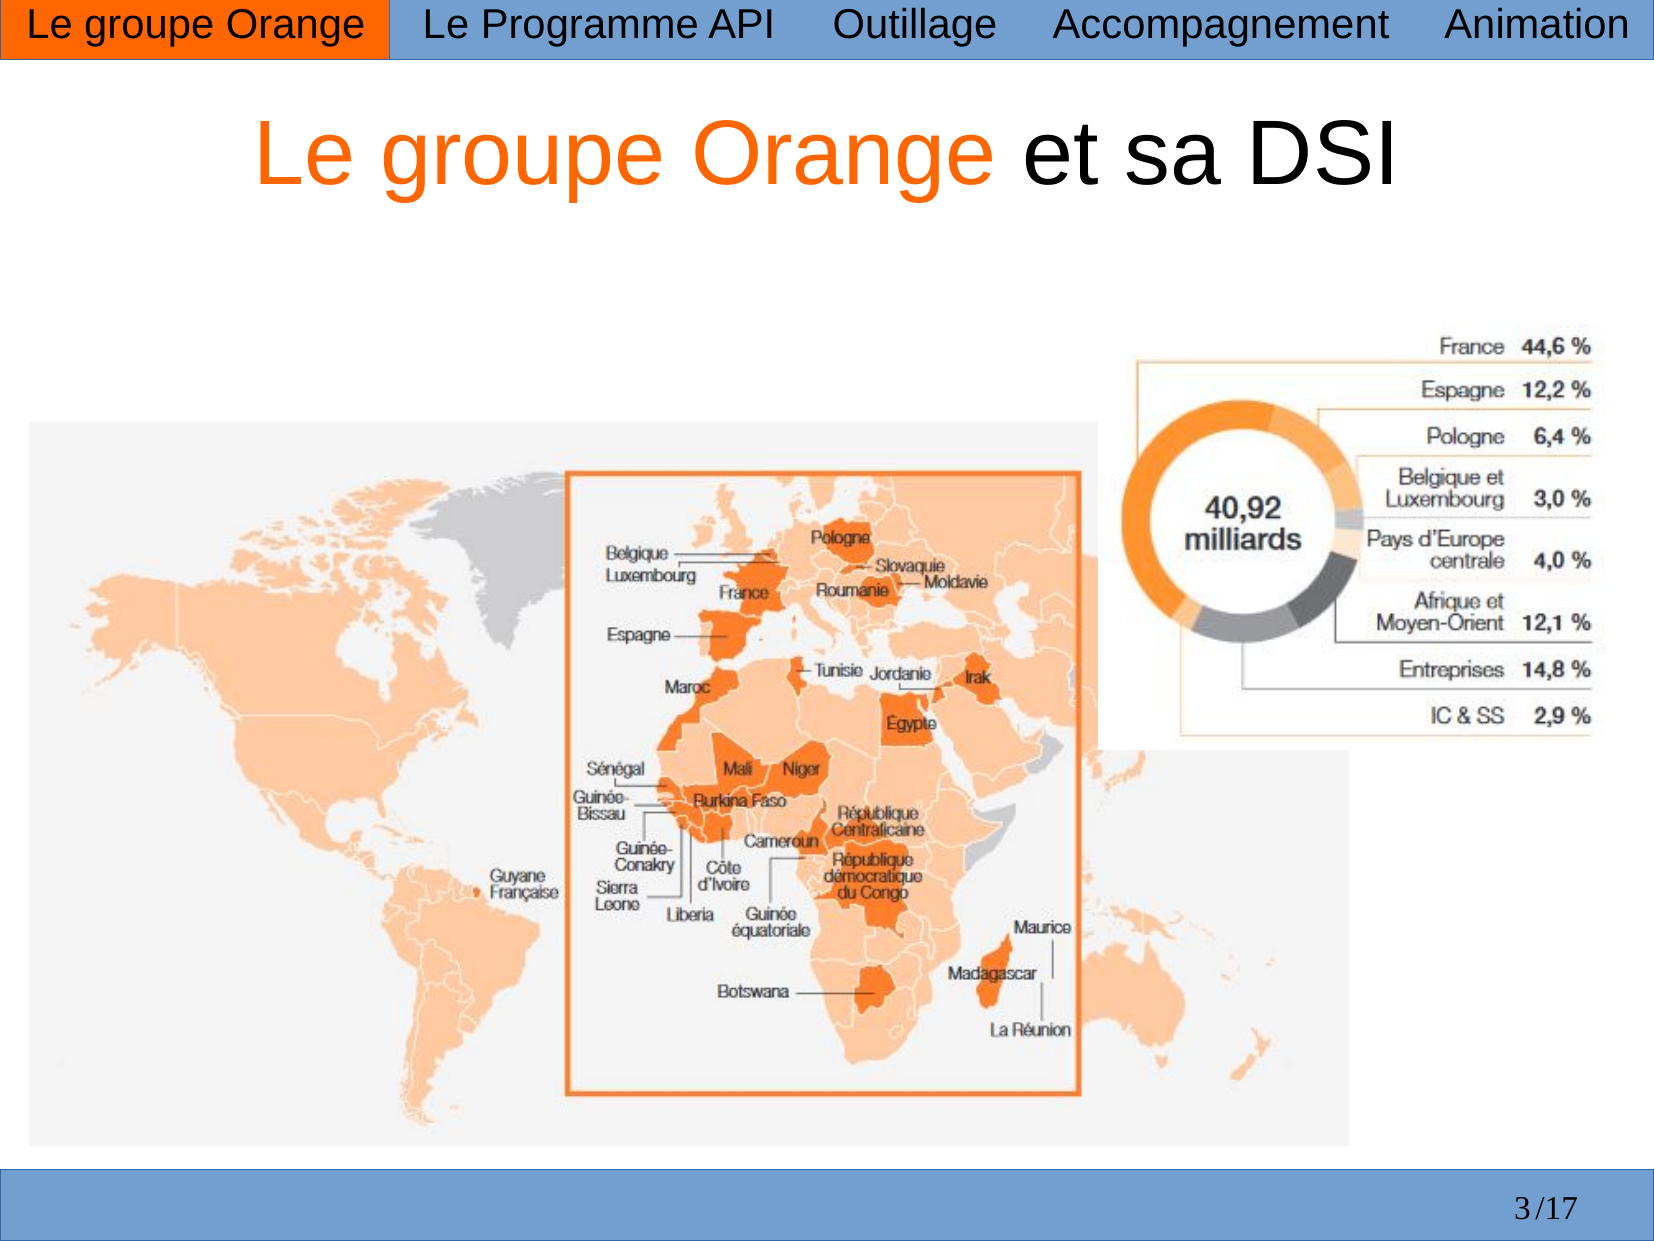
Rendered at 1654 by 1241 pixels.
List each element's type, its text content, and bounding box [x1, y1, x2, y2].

title Le groupe Orange et sa DSI [82, 60, 1571, 257]
picture [29, 295, 1613, 1146]
text_box Le groupe Orange Le Programme API Outillage Accompagnement Animation [0, 0, 1654, 60]
